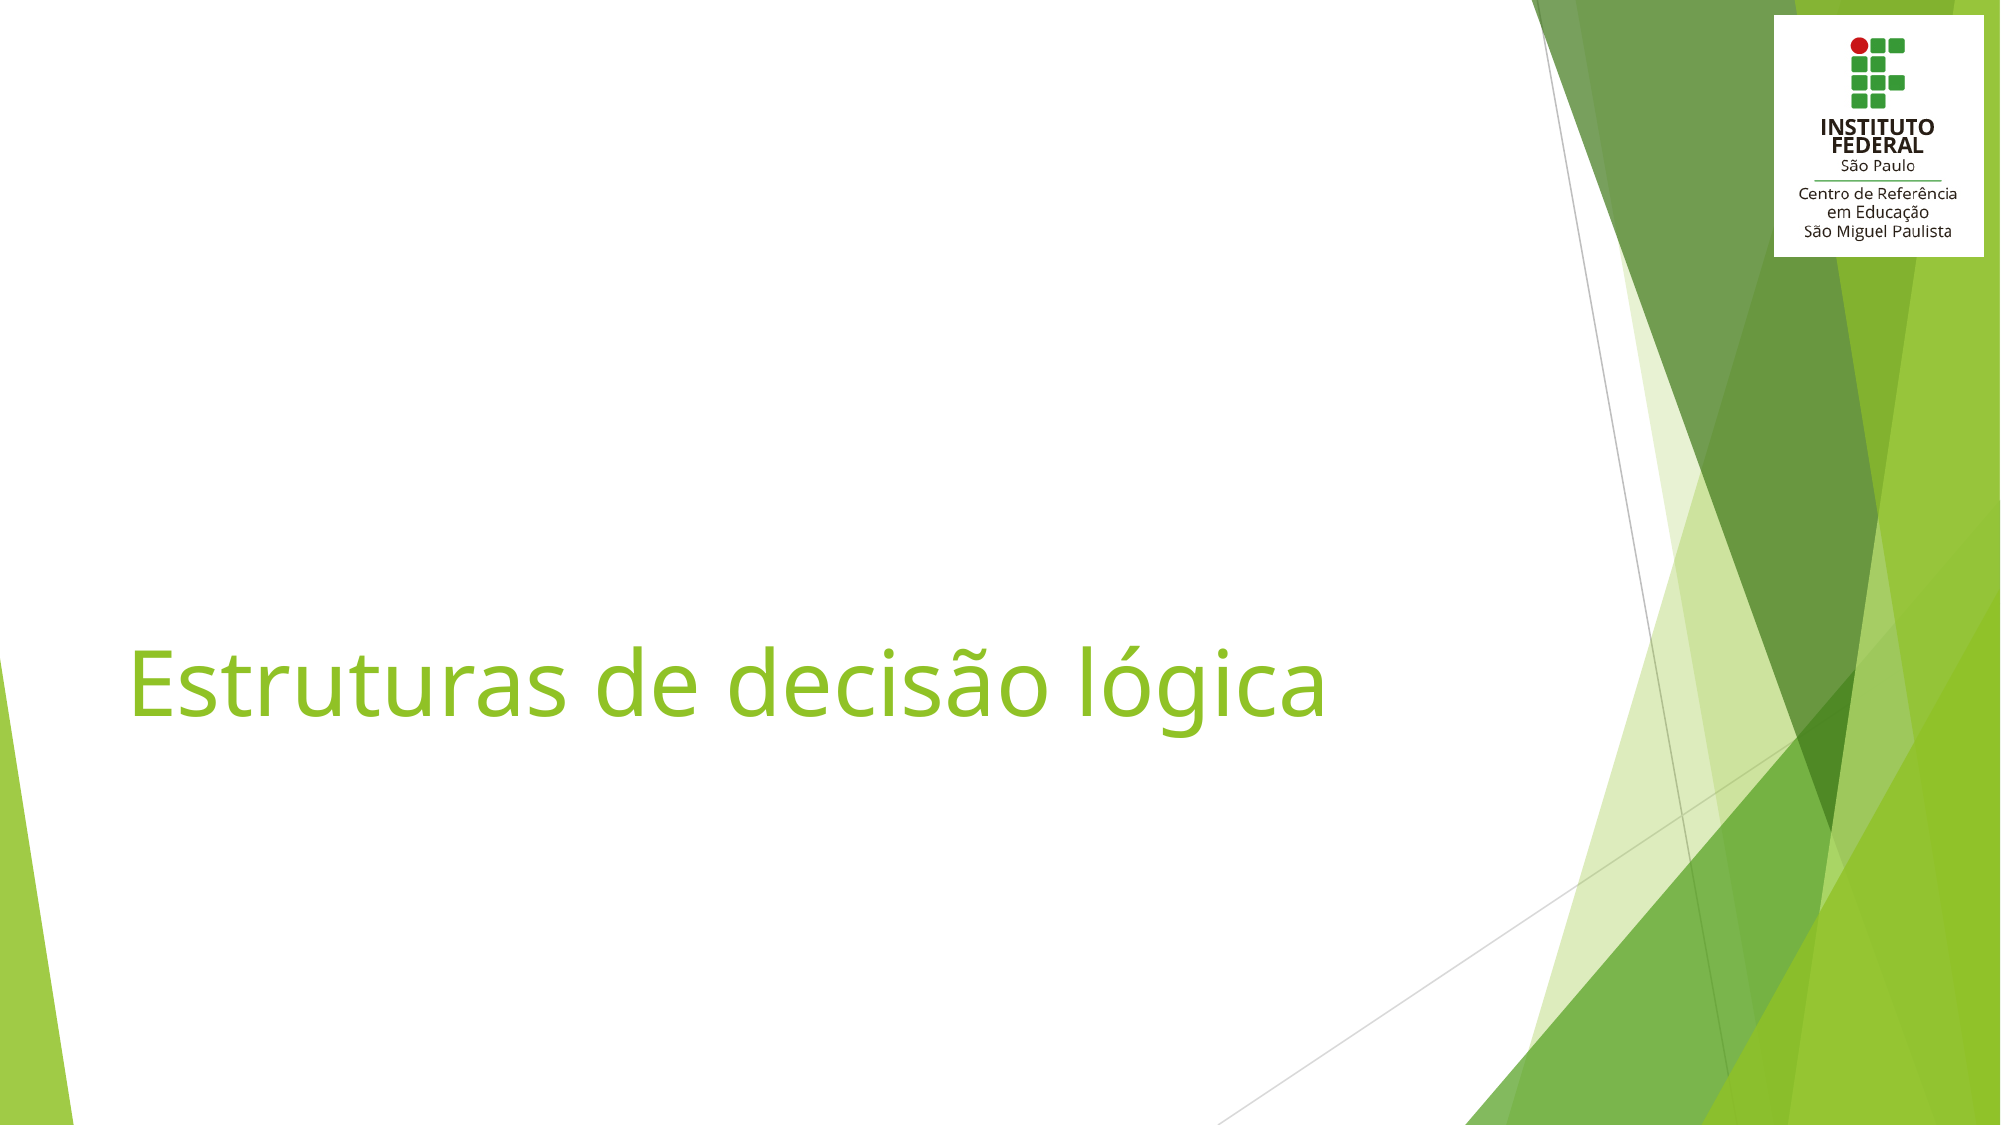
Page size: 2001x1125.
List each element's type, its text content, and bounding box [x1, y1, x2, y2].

picture [1774, 15, 1984, 257]
title Estruturas de decisão lógica [111, 443, 1522, 743]
